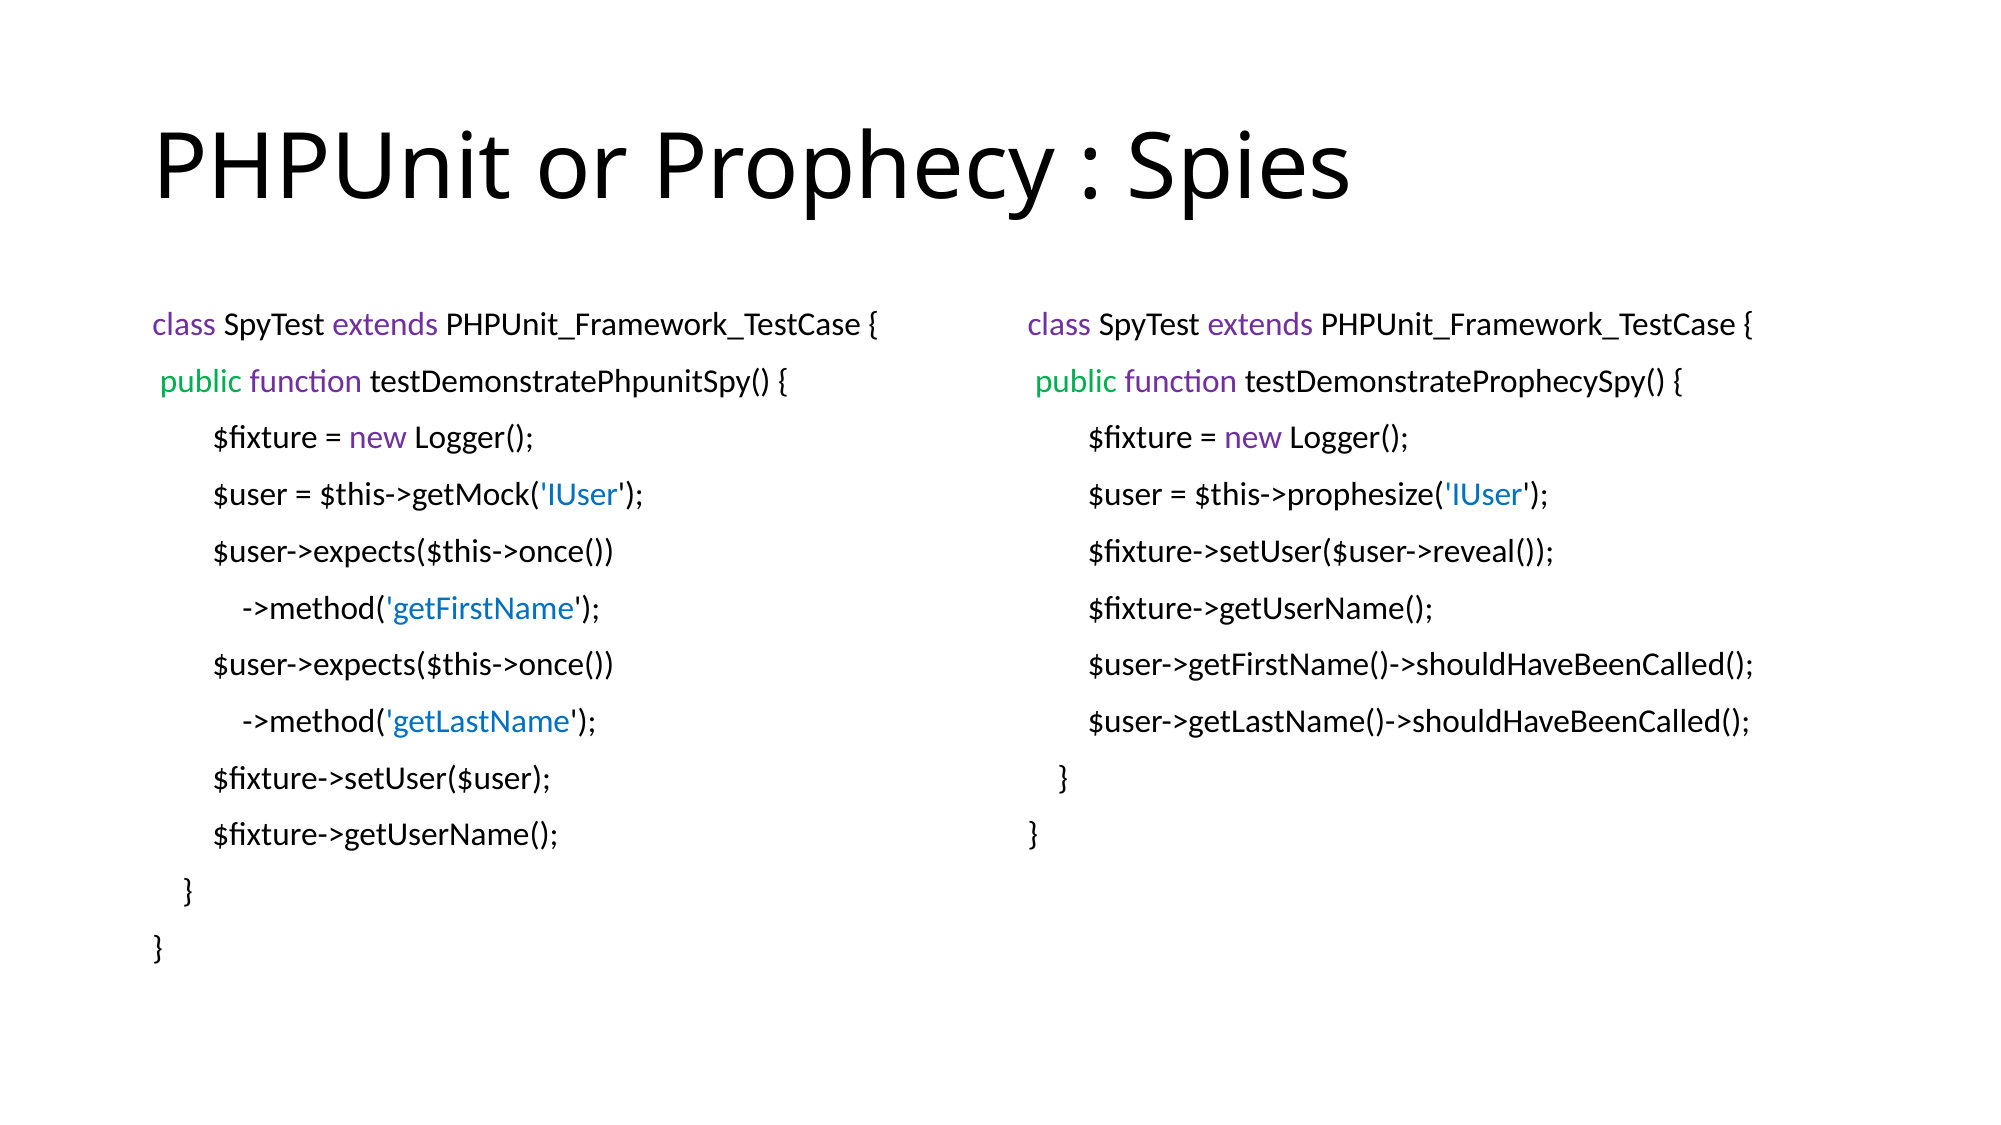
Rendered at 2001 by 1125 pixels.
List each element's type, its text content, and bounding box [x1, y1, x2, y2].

title PHPUnit or Prophecy : Spies [137, 59, 1863, 278]
list class SpyTest extends PHPUnit_Framework_TestCase { public function testDemonstratePhpunitSpy() { $fixture = new Logger(); $user = $this->getMock('IUser'); $user->expects($this->once()) ->method('getFirstName'); $user->expects($this->once()) ->method('getLastName'); $fixture->setUser($user); $fixture->getUserName(); } } [137, 299, 988, 1014]
list class SpyTest extends PHPUnit_Framework_TestCase { public function testDemonstrateProphecySpy() { $fixture = new Logger(); $user = $this->prophesize('IUser'); $fixture->setUser($user->reveal()); $fixture->getUserName(); $user->getFirstName()->shouldHaveBeenCalled(); $user->getLastName()->shouldHaveBeenCalled(); } } [1012, 299, 1863, 1014]
